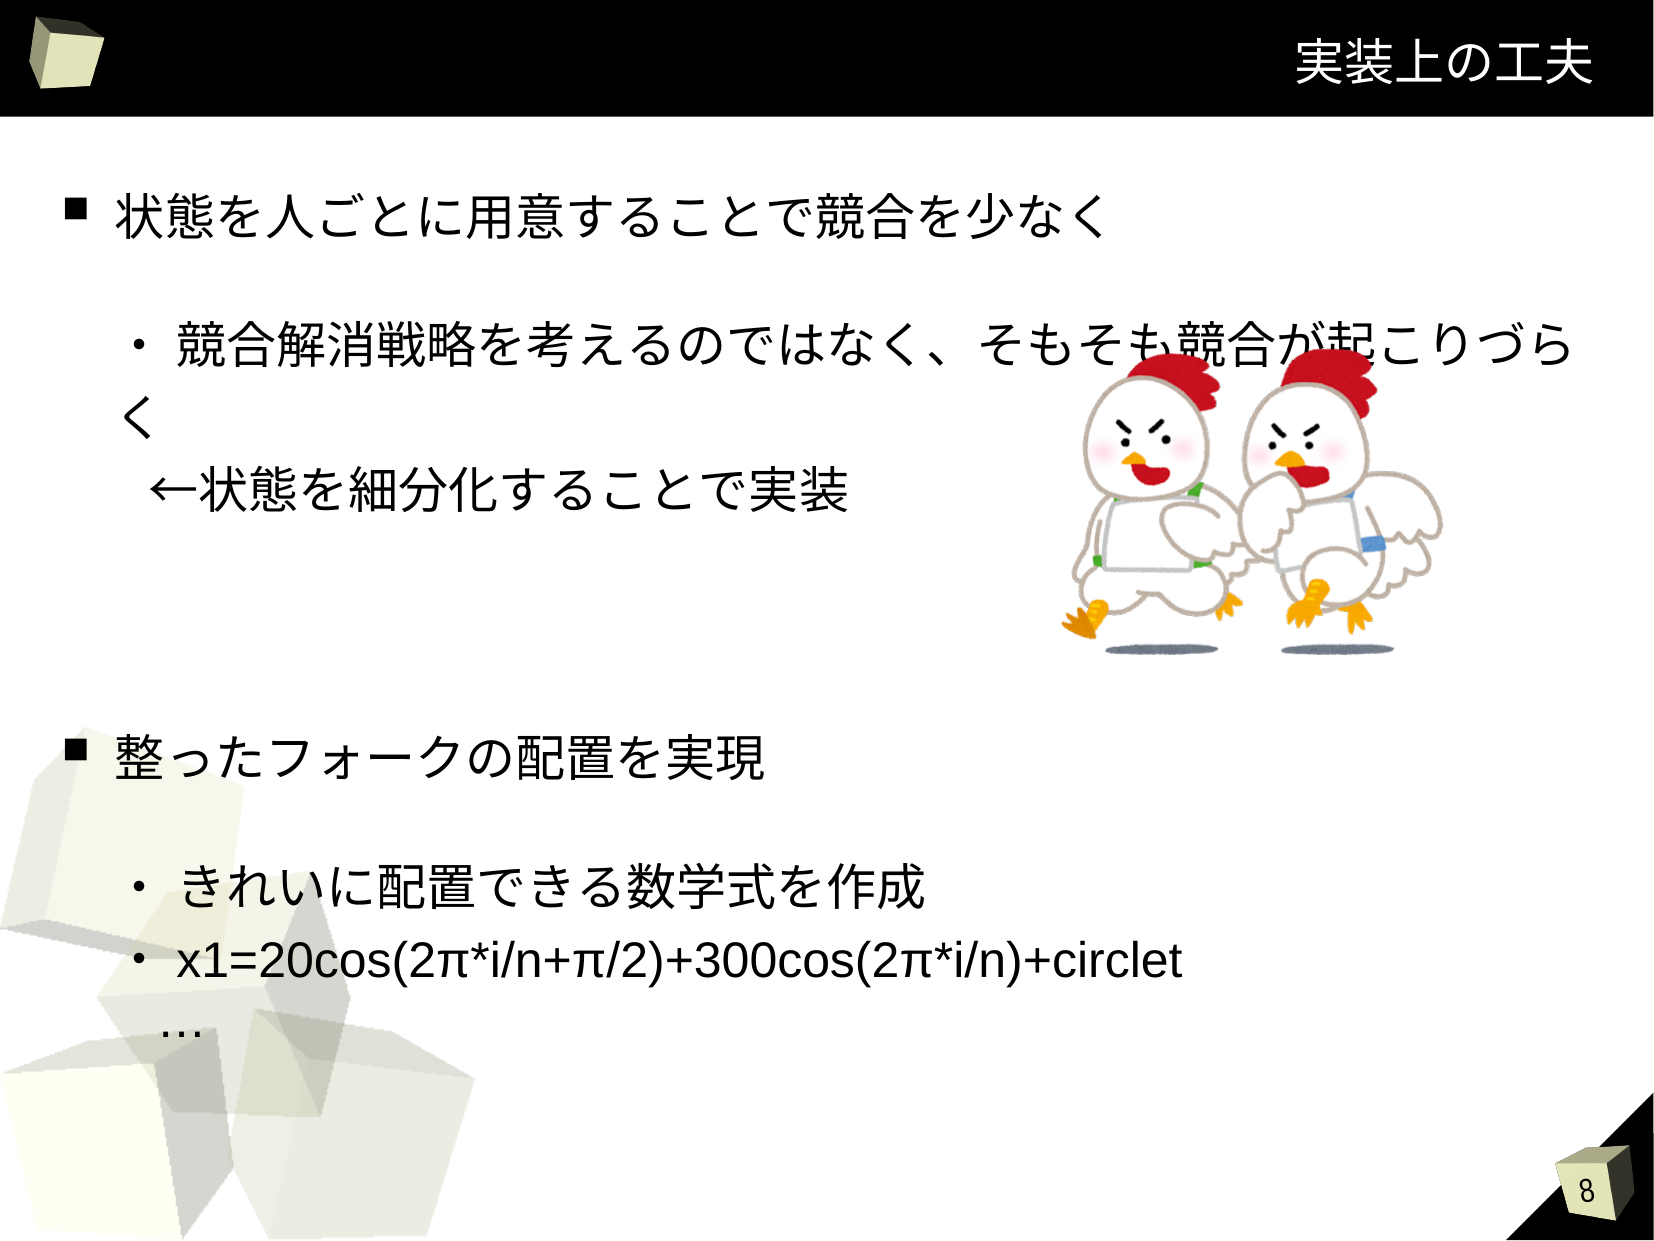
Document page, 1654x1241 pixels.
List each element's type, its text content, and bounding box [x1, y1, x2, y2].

list 整ったフォークの配置を実現 ・ きれいに配置できる数学式を作成 ・ x1=20cos(2π*i/n+π/2)+300cos(2π*i/n)+circlet … [44, 718, 1611, 1214]
title 実装上の工夫 [118, 0, 1595, 119]
picture [0, 726, 477, 1241]
picture [1052, 307, 1453, 708]
list 状態を人ごとに用意することで競合を少なく ・ 競合解消戦略を考えるのではなく、そもそも競合が起こりづらく ←状態を細分化することで実装 [44, 177, 1611, 672]
